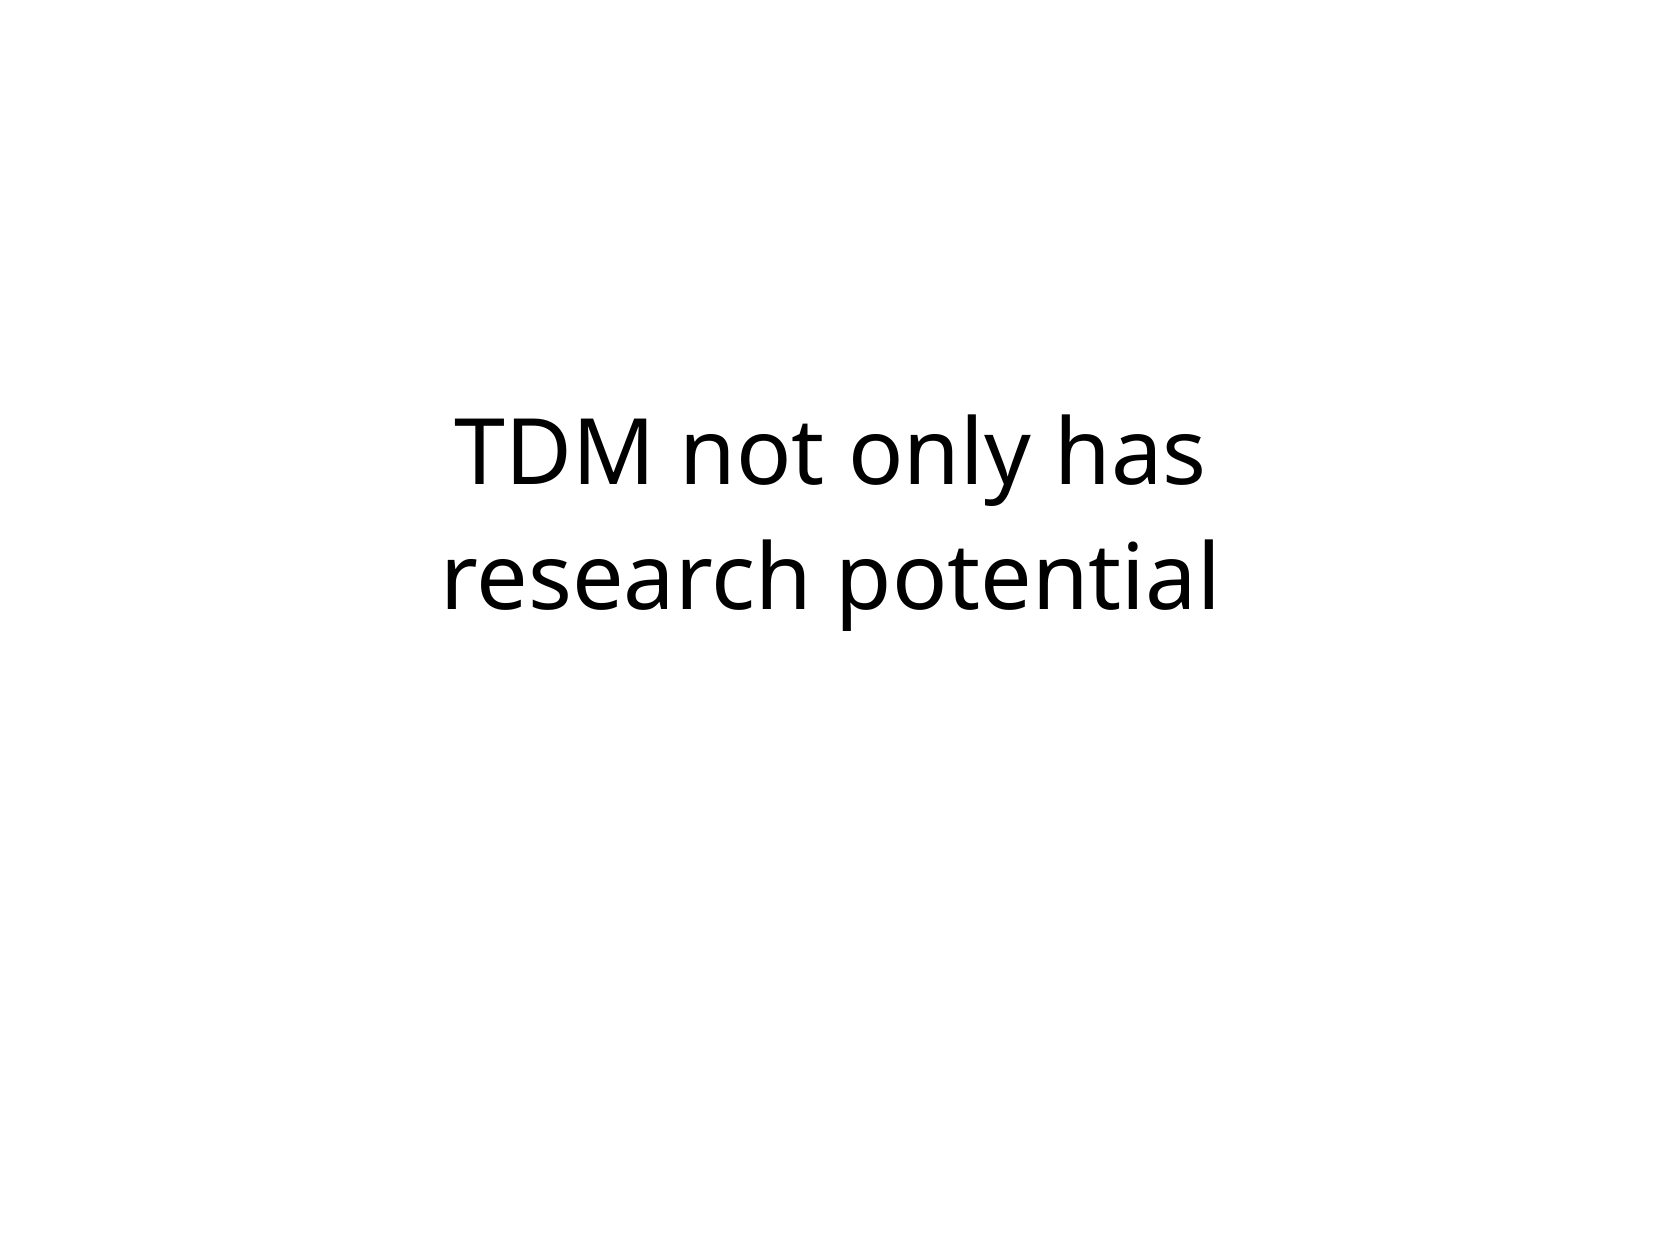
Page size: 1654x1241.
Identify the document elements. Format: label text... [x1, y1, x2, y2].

title TDM not only has research potential [86, 400, 1576, 623]
